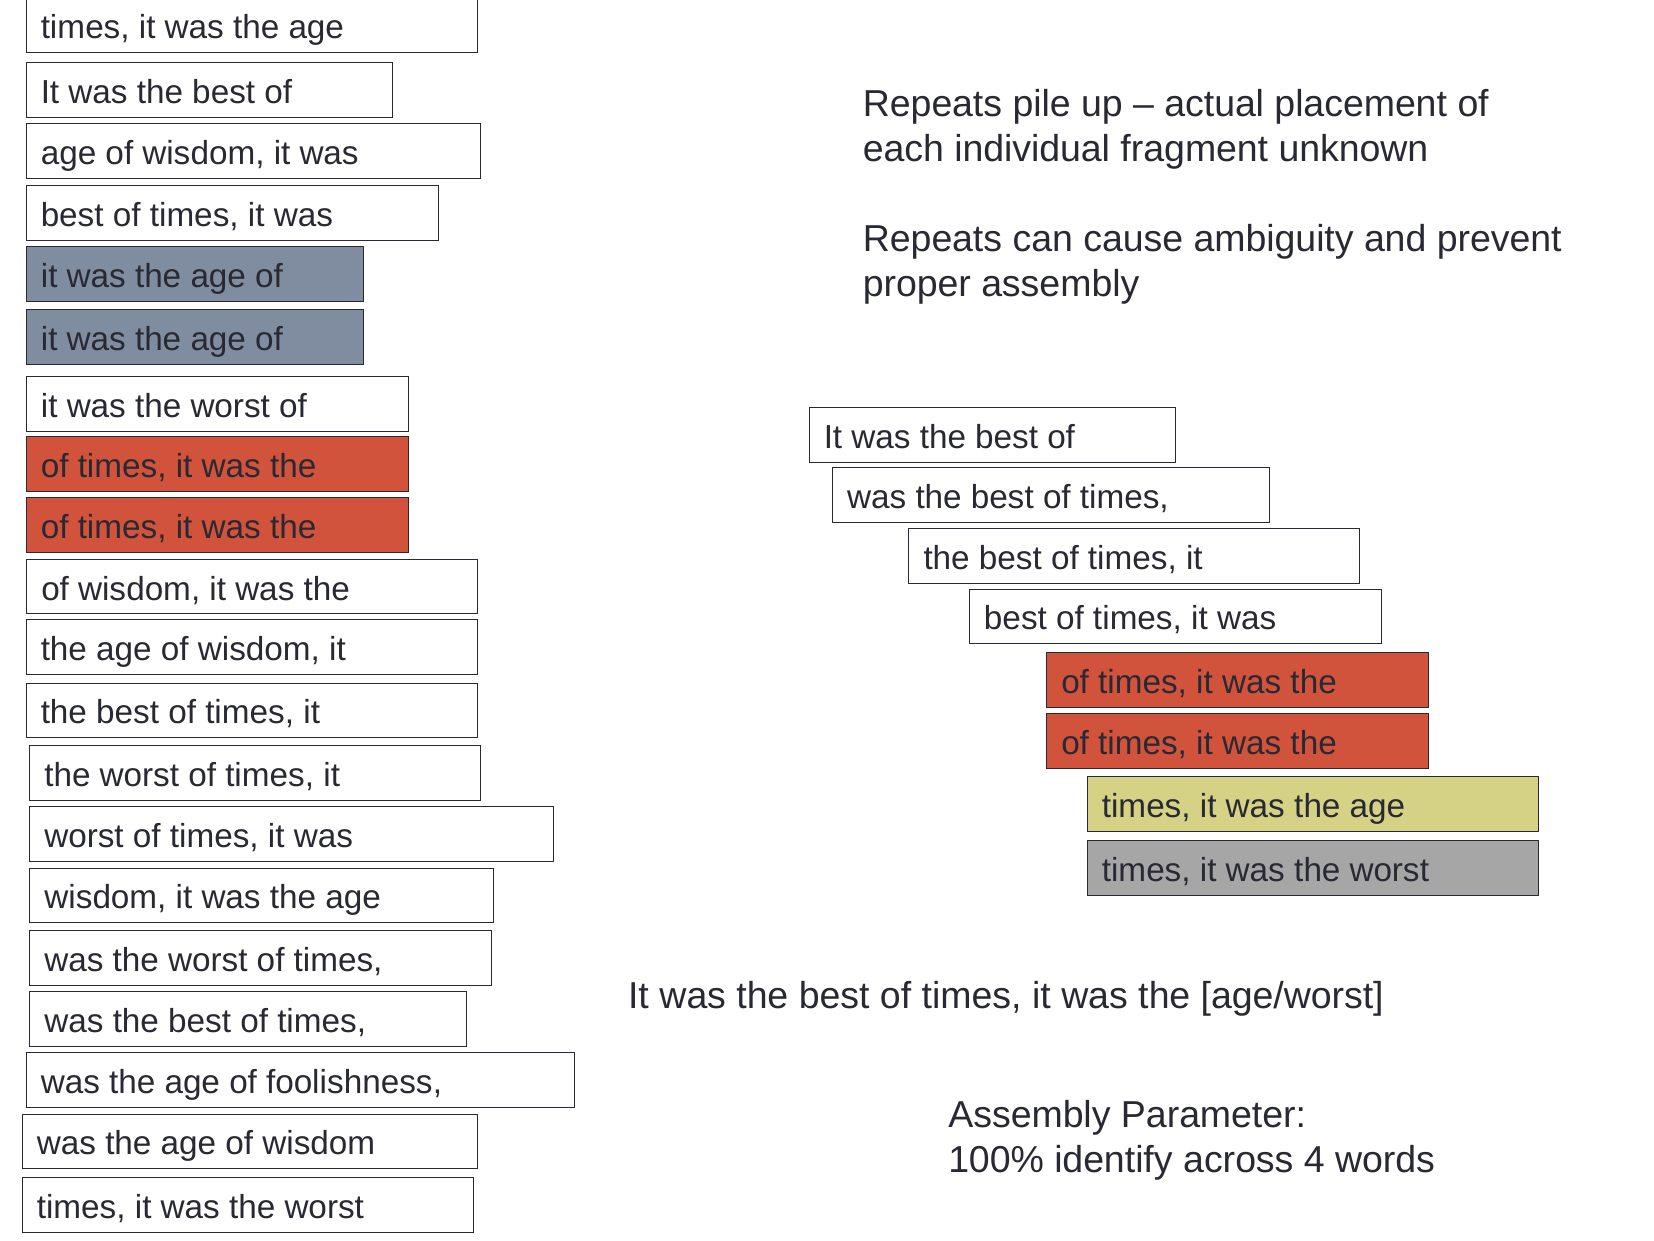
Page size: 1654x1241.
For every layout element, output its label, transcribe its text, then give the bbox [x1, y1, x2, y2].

text_box It was the best of times, it was the [age/worst] [613, 963, 1539, 1024]
text_box best of times, it was [969, 589, 1382, 644]
text_box the age of wisdom, it [26, 619, 478, 675]
text_box of wisdom, it was the [26, 559, 478, 614]
text_box the worst of times, it [29, 745, 481, 801]
text_box best of times, it was [26, 185, 439, 241]
text_box was the best of times, [29, 991, 467, 1047]
text_box it was the age of [26, 246, 364, 302]
text_box times, it was the worst [1087, 840, 1539, 896]
text_box Assembly Parameter: 100% identify across 4 words [933, 1082, 1590, 1188]
text_box was the age of foolishness, [26, 1052, 575, 1108]
text_box wisdom, it was the age [29, 868, 494, 923]
text_box the best of times, it [26, 683, 478, 738]
text_box of times, it was the [1046, 713, 1429, 769]
text_box times, it was the age [1087, 776, 1539, 832]
text_box of times, it was the [26, 497, 409, 553]
text_box it was the age of [26, 309, 364, 365]
text_box it was the worst of [26, 376, 409, 432]
text_box Repeats pile up – actual placement of each individual fragment unknown Repeats can cause ambiguity and prevent proper assembly [848, 72, 1590, 312]
text_box It was the best of [809, 407, 1176, 463]
text_box times, it was the age [26, 0, 478, 53]
text_box times, it was the worst [22, 1177, 474, 1233]
text_box was the age of wisdom [22, 1114, 478, 1169]
text_box of times, it was the [1046, 652, 1429, 708]
text_box worst of times, it was [29, 806, 554, 862]
text_box of times, it was the [26, 436, 409, 492]
text_box age of wisdom, it was [26, 123, 481, 179]
text_box It was the best of [26, 62, 393, 118]
text_box the best of times, it [908, 528, 1360, 584]
text_box was the worst of times, [29, 930, 492, 986]
text_box was the best of times, [832, 467, 1270, 523]
